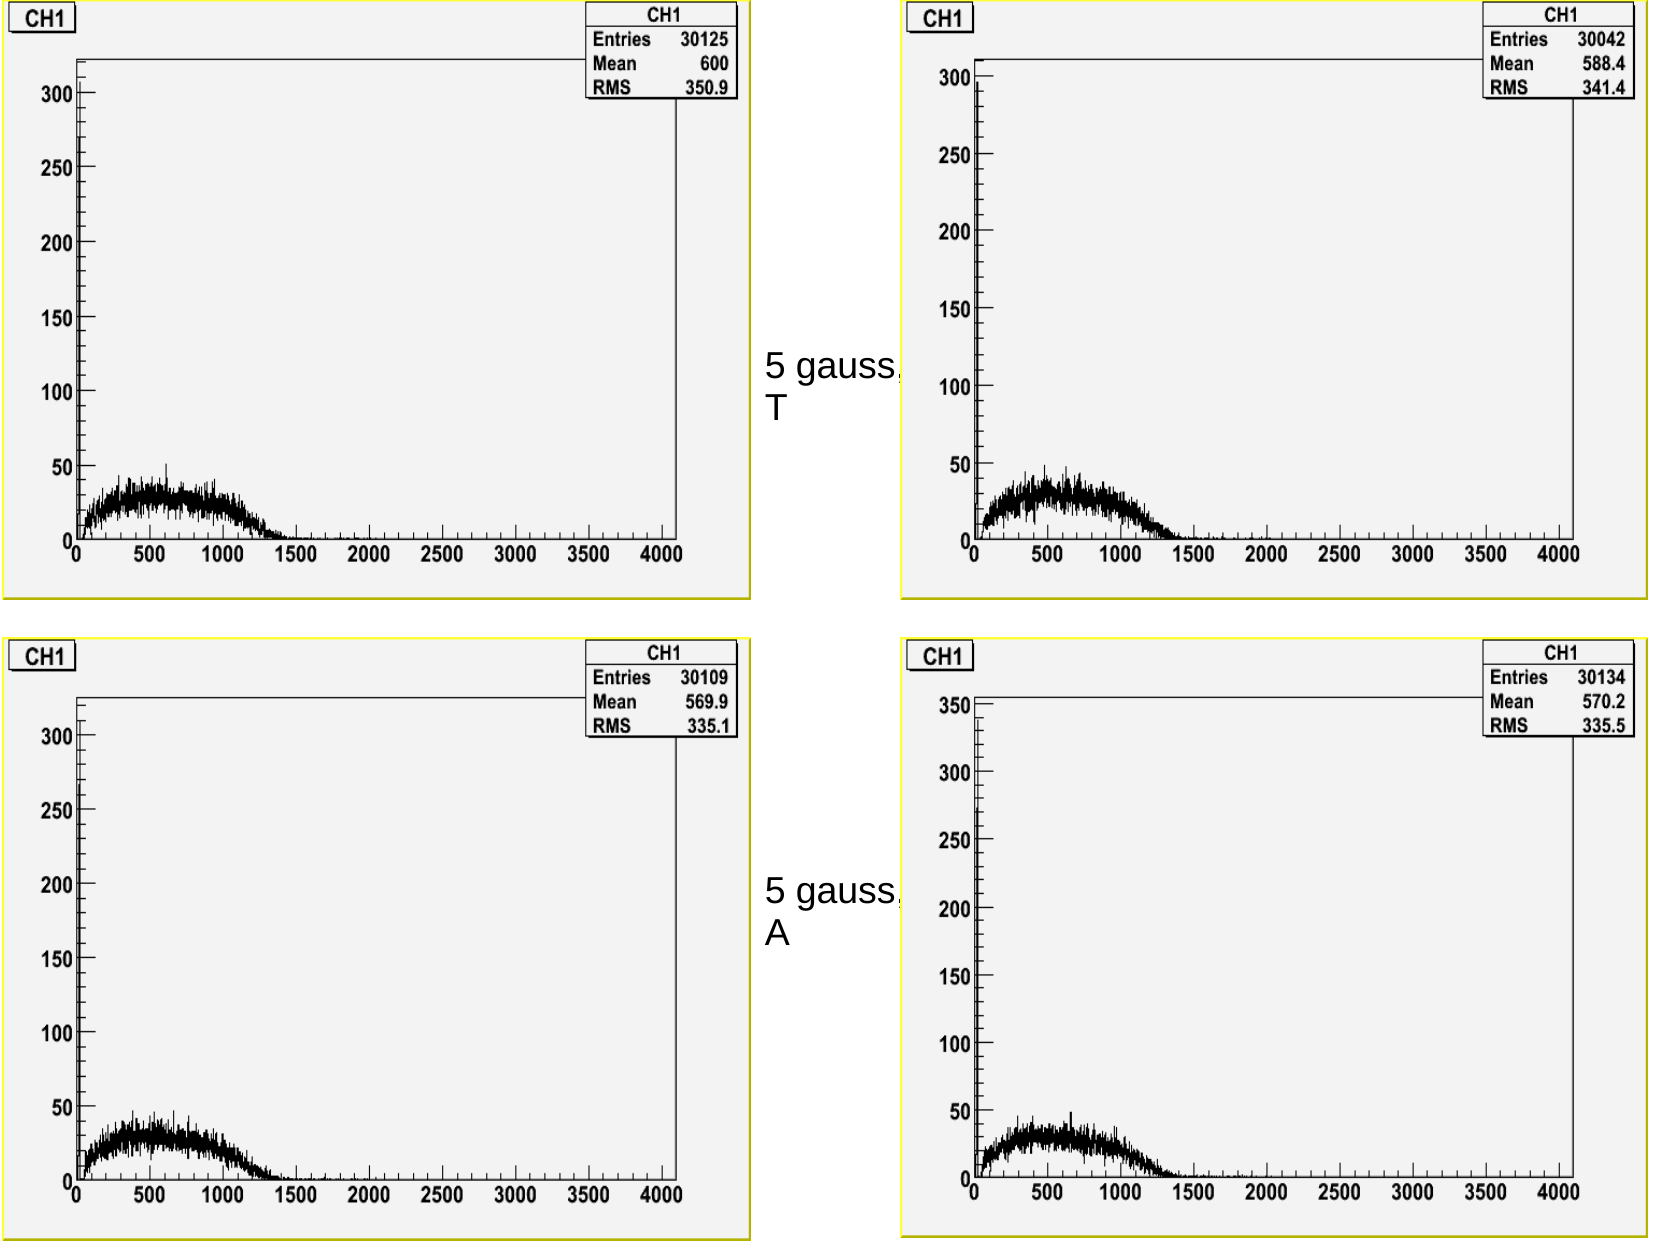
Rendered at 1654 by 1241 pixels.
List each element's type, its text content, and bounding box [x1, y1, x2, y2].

picture [900, 0, 1648, 601]
text_box 5 gauss, A [750, 862, 900, 962]
picture [2, 637, 751, 1241]
text_box 5 gauss, T [750, 337, 900, 437]
picture [2, 0, 751, 601]
picture [900, 637, 1648, 1238]
